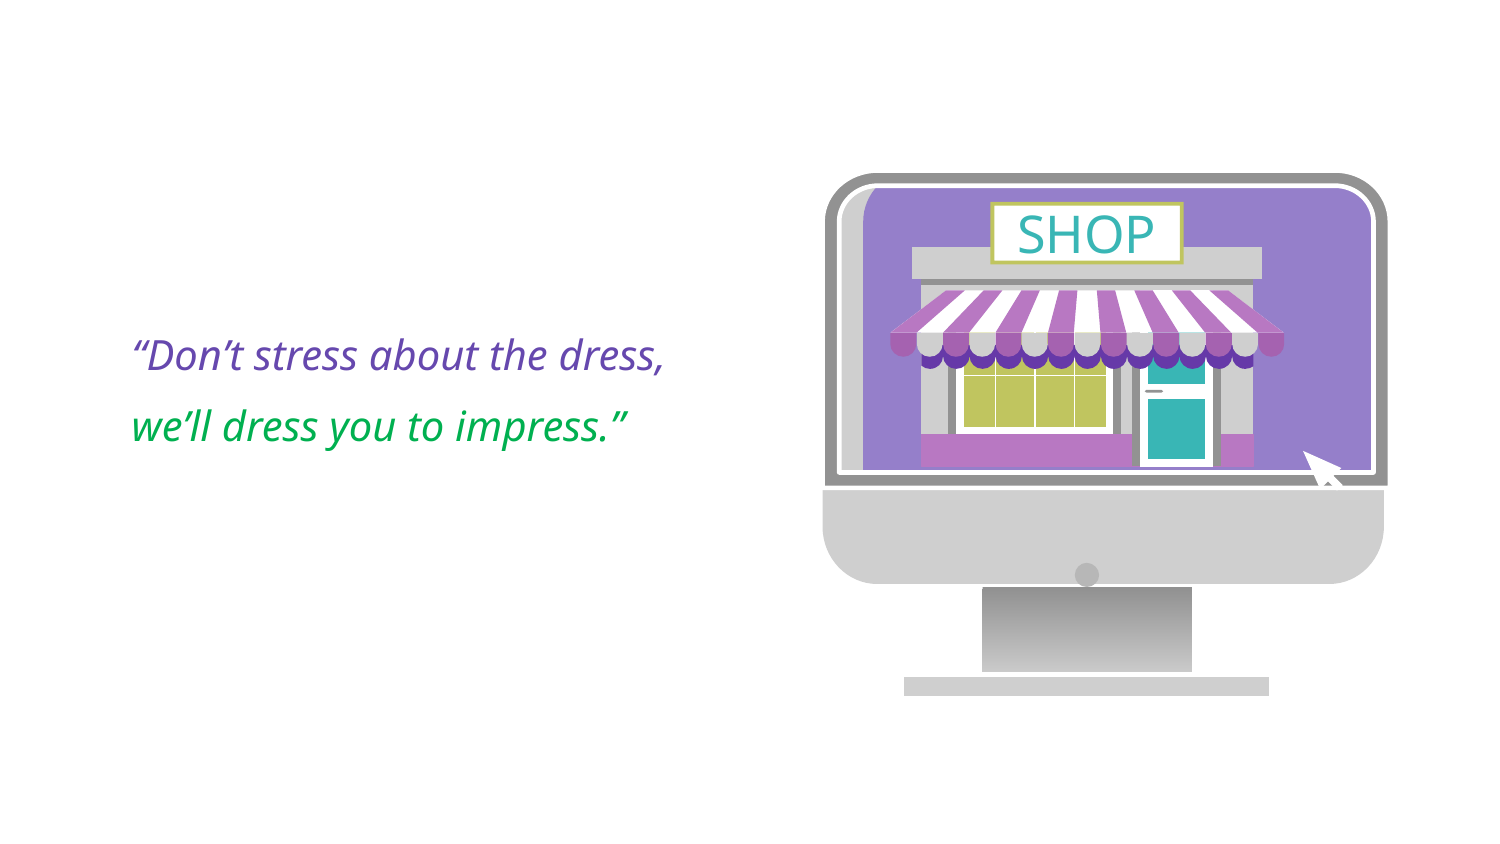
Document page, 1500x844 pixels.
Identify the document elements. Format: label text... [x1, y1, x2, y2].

subtitle “Don’t stress about the dress, we’ll dress you to impress.” [131, 320, 759, 459]
title SHOP [990, 203, 1184, 263]
text_box [822, 170, 1390, 698]
